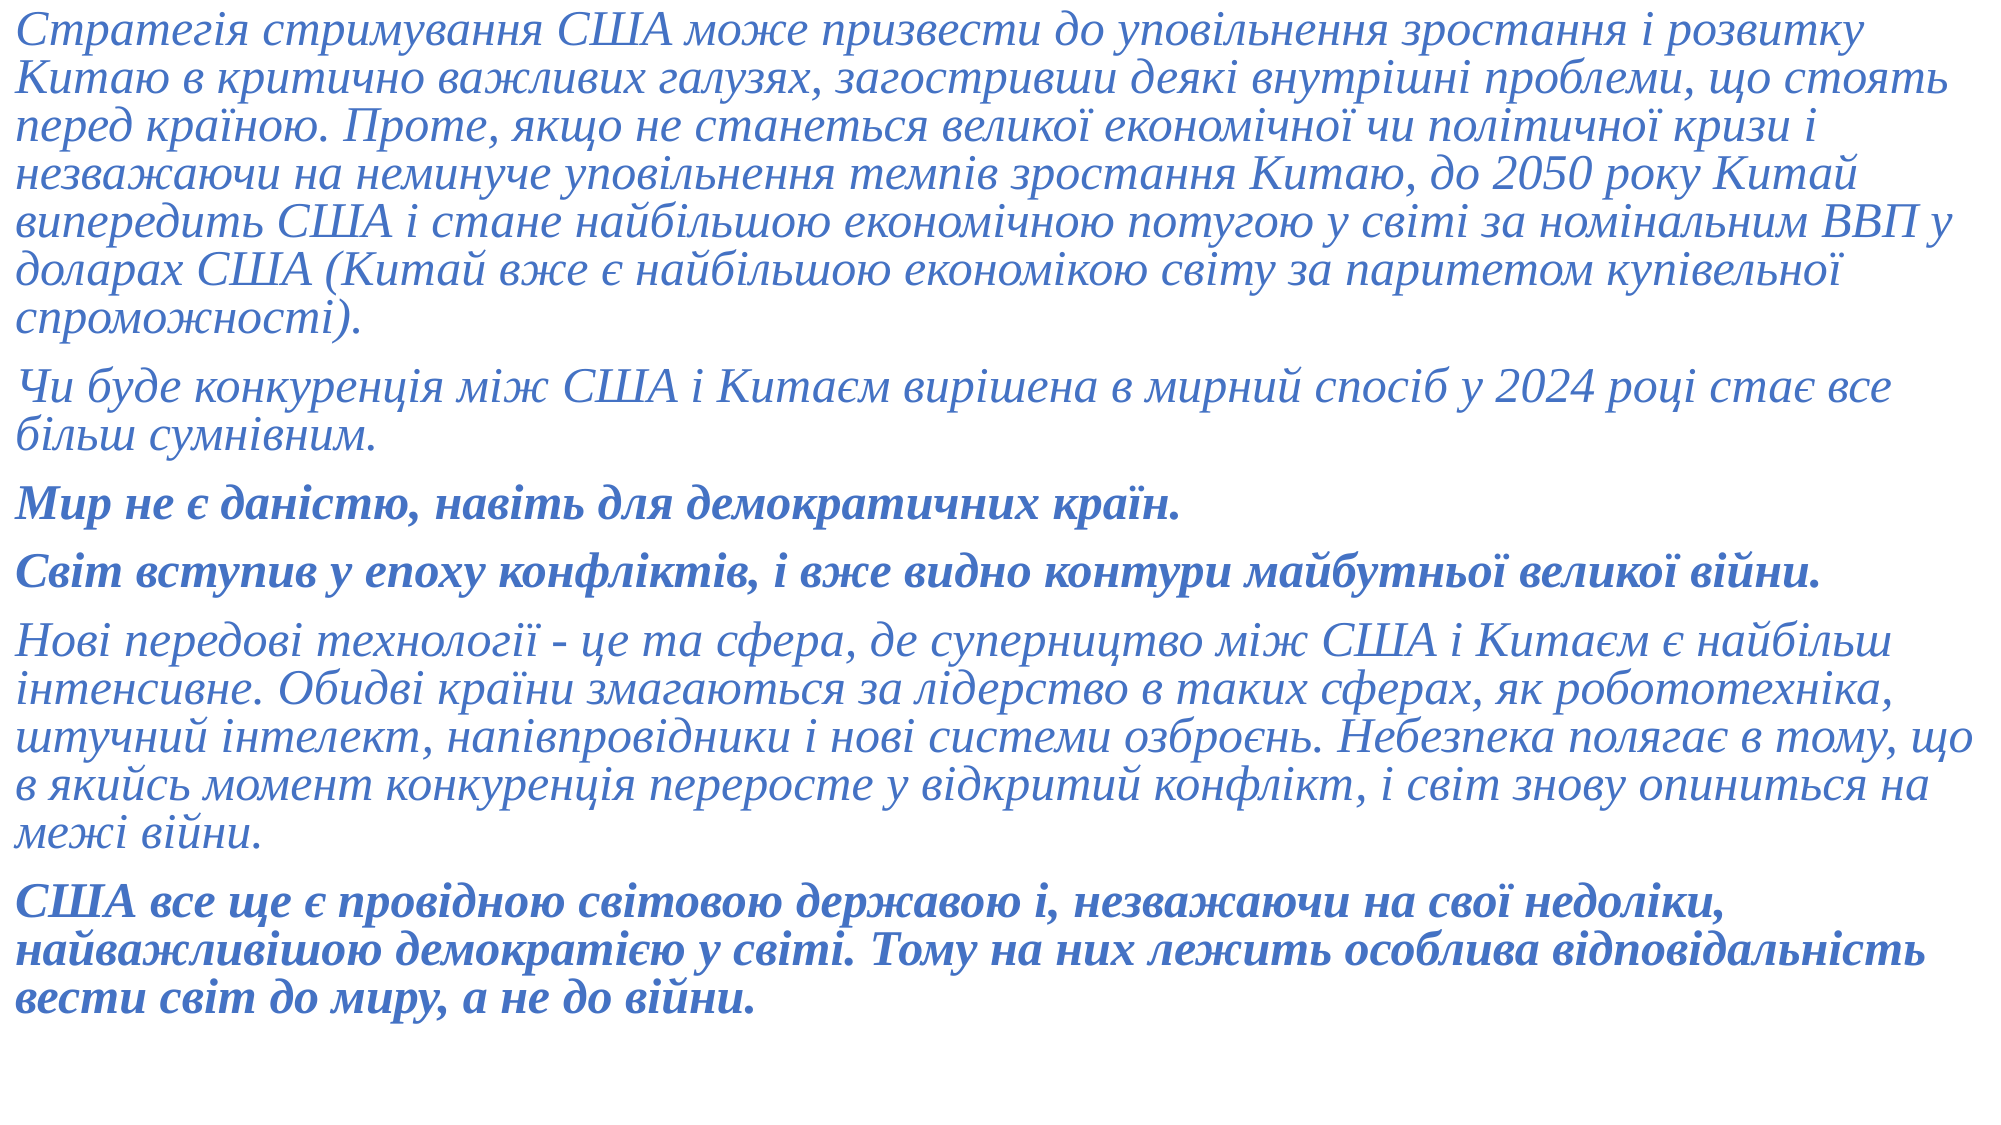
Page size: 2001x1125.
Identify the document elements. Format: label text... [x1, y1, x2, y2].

list Стратегія стримування США може призвести до уповільнення зростання і розвитку Китаю в критично важливих галузях, загостривши деякі внутрішні проблеми, що стоять перед країною. Проте, якщо не станеться великої економічної чи політичної кризи і незважаючи на неминуче уповільнення темпів зростання Китаю, до 2050 року Китай випередить США і стане найбільшою економічною потугою у світі за номінальним ВВП у доларах США (Китай вже є найбільшою економікою світу за паритетом купівельної спроможності). Чи буде конкуренція між США і Китаєм вирішена в мирний спосіб у 2024 році стає все більш сумнівним. Мир не є даністю, навіть для демократичних країн. Світ вступив у епоху конфліктів, і вже видно контури майбутньої великої війни. Нові передові технології - це та сфера, де суперництво між США і Китаєм є найбільш інтенсивне. Обидві країни змагаються за лідерство в таких сферах, як робототехніка, штучний інтелект, напівпровідники і нові системи озброєнь. Небезпека полягає в тому, що в якийсь момент конкуренція переросте у відкритий конфлікт, і світ знову опиниться на межі війни. США все ще є провідною світовою державою і, незважаючи на свої недоліки, найважливішою демократією у світі. Тому на них лежить особлива відповідальність вести світ до миру, а не до війни. [0, 0, 2000, 1125]
